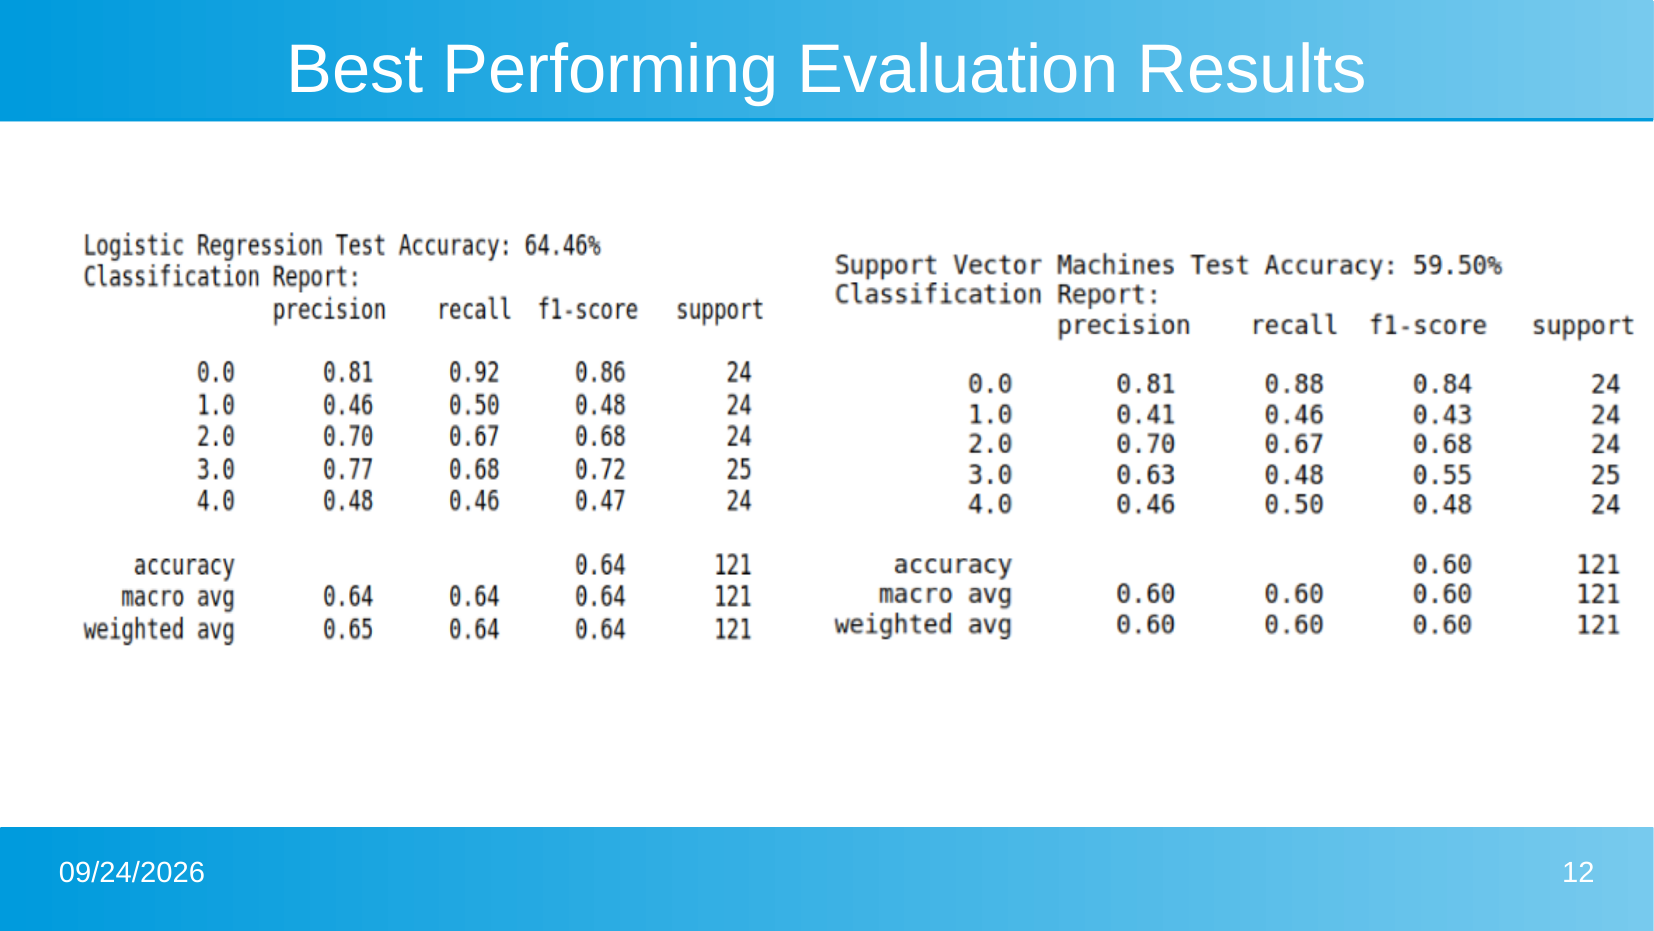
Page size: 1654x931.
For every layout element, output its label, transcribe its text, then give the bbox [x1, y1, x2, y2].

title Best Performing Evaluation Results [59, 29, 1595, 108]
picture [37, 224, 1654, 659]
